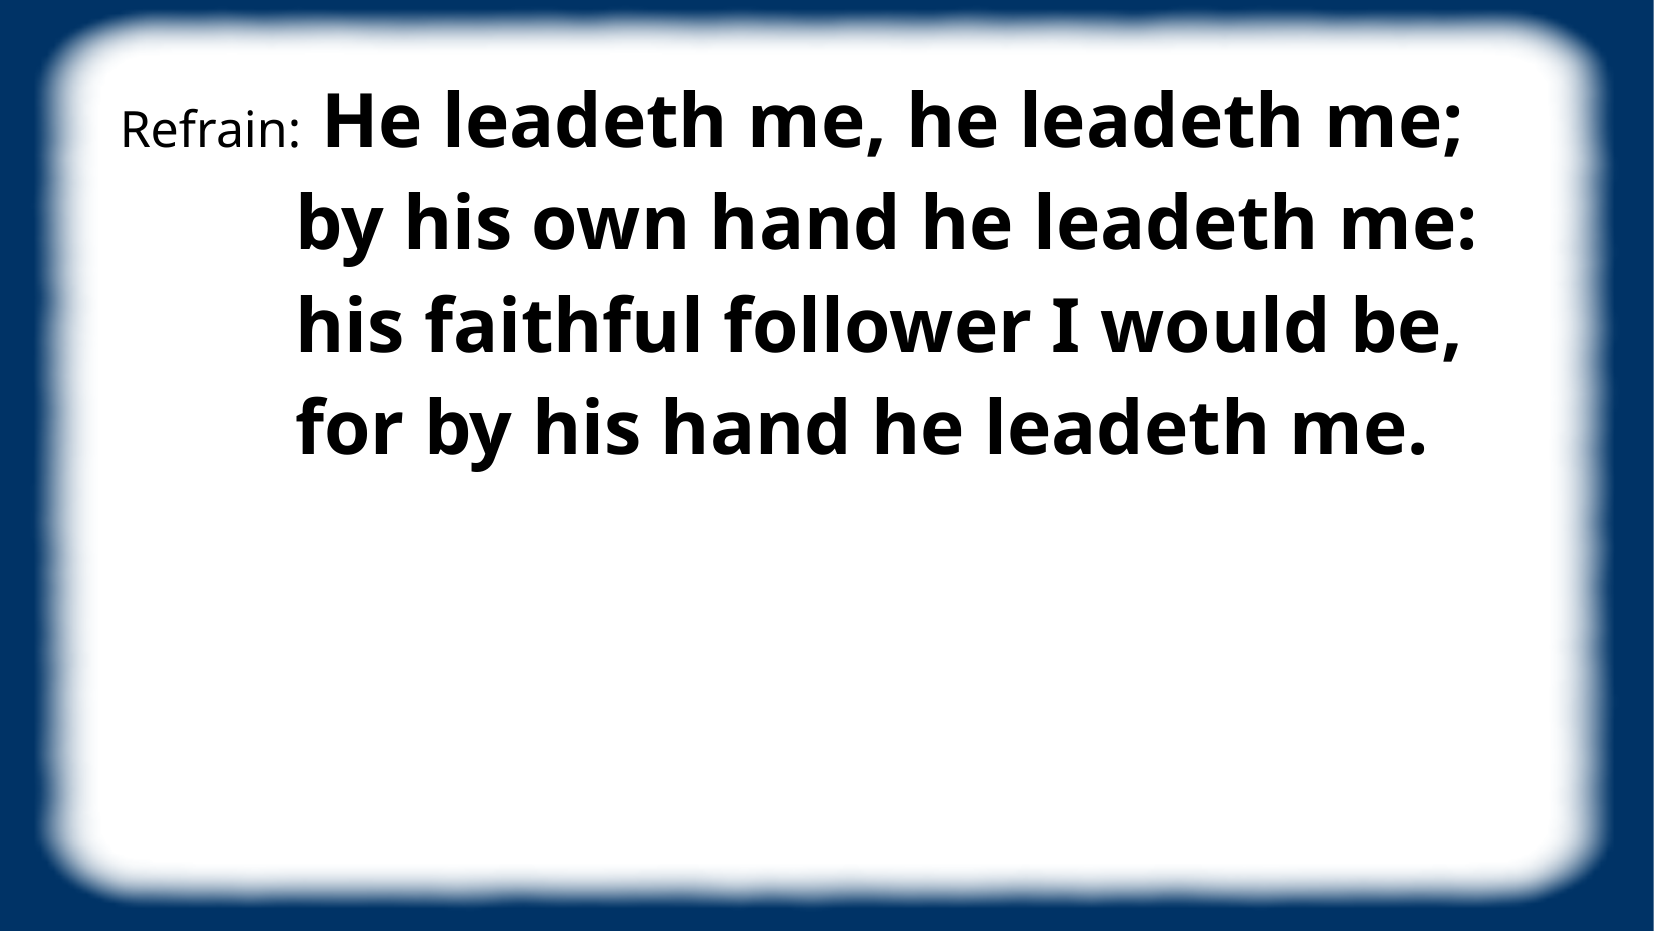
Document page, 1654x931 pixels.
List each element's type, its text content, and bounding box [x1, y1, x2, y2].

picture [0, 0, 1654, 931]
text_box Refrain: He leadeth me, he leadeth me; by his own hand he leadeth me: his faithful follower I would be, for by his hand he leadeth me. [105, 60, 1546, 547]
